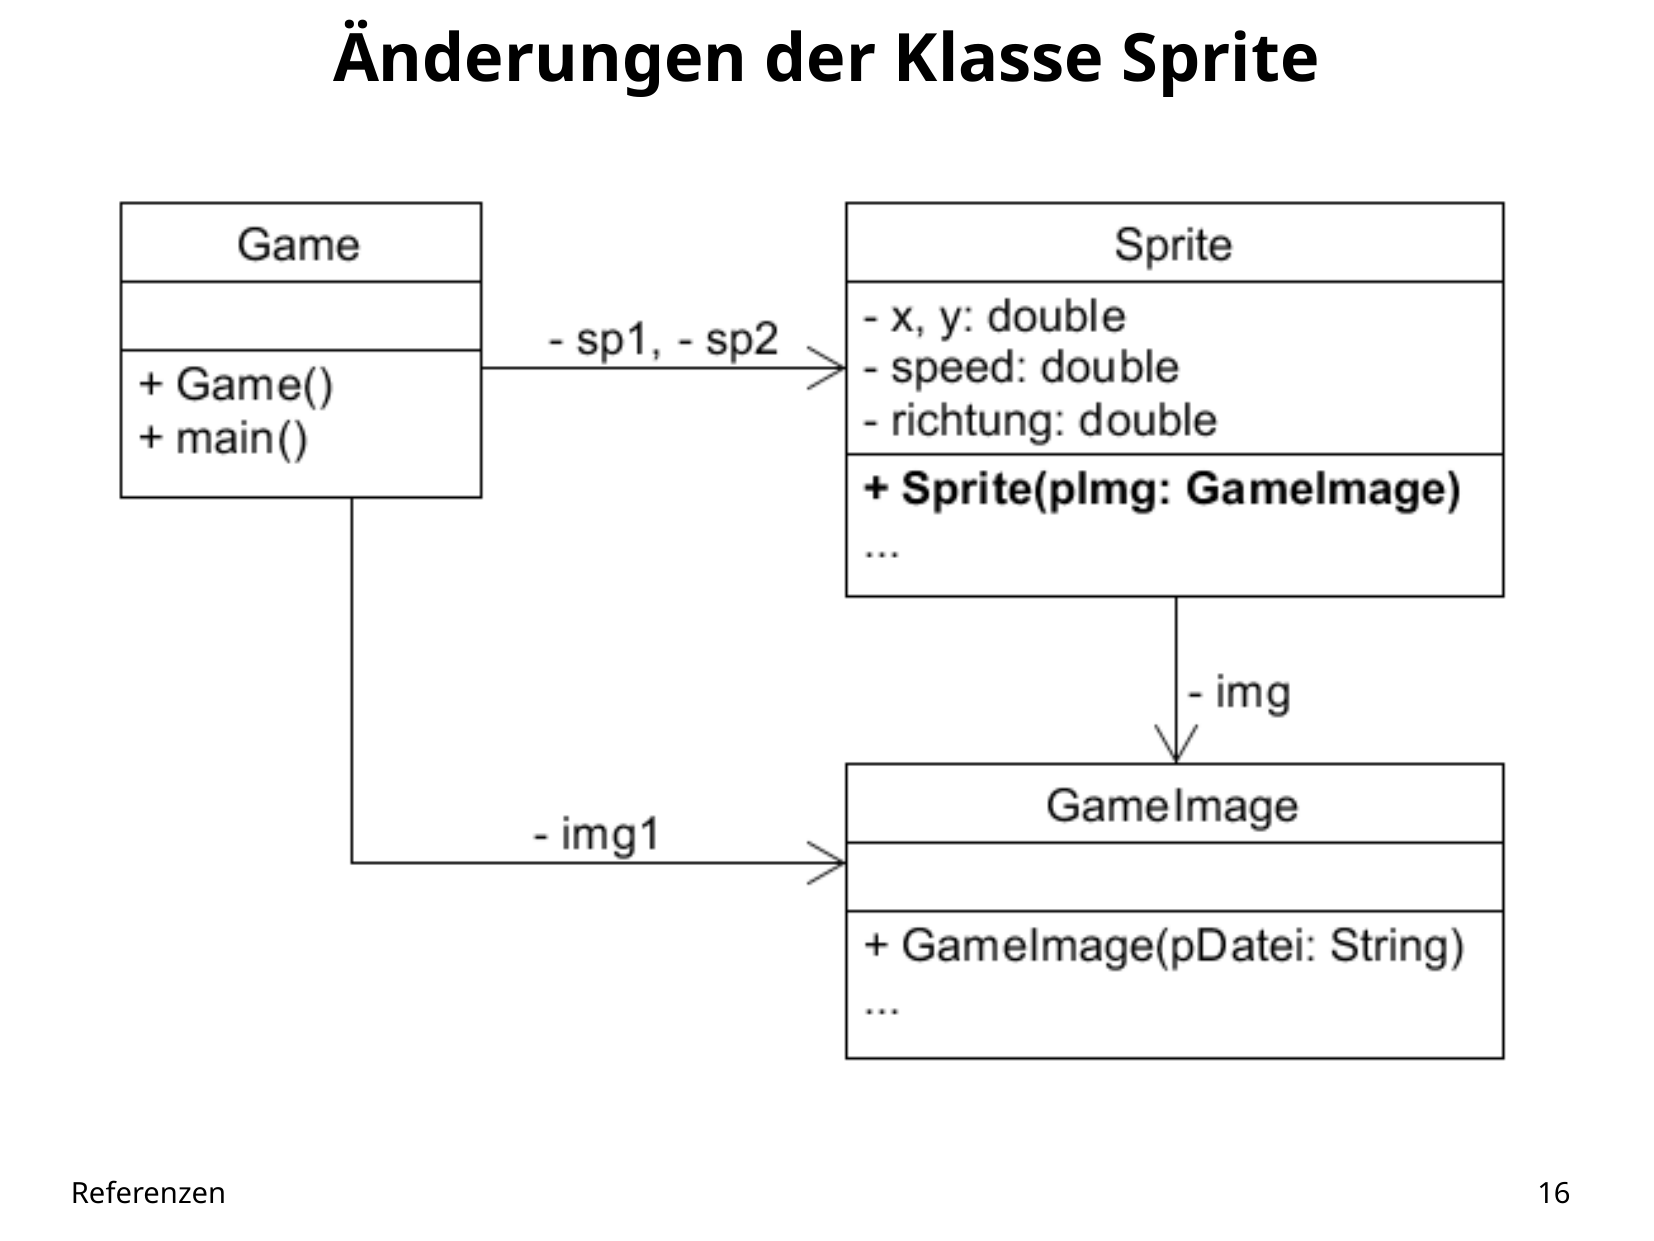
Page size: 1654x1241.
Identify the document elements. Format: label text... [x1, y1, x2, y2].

title Änderungen der Klasse Sprite [0, 5, 1654, 107]
picture [118, 200, 1508, 1063]
